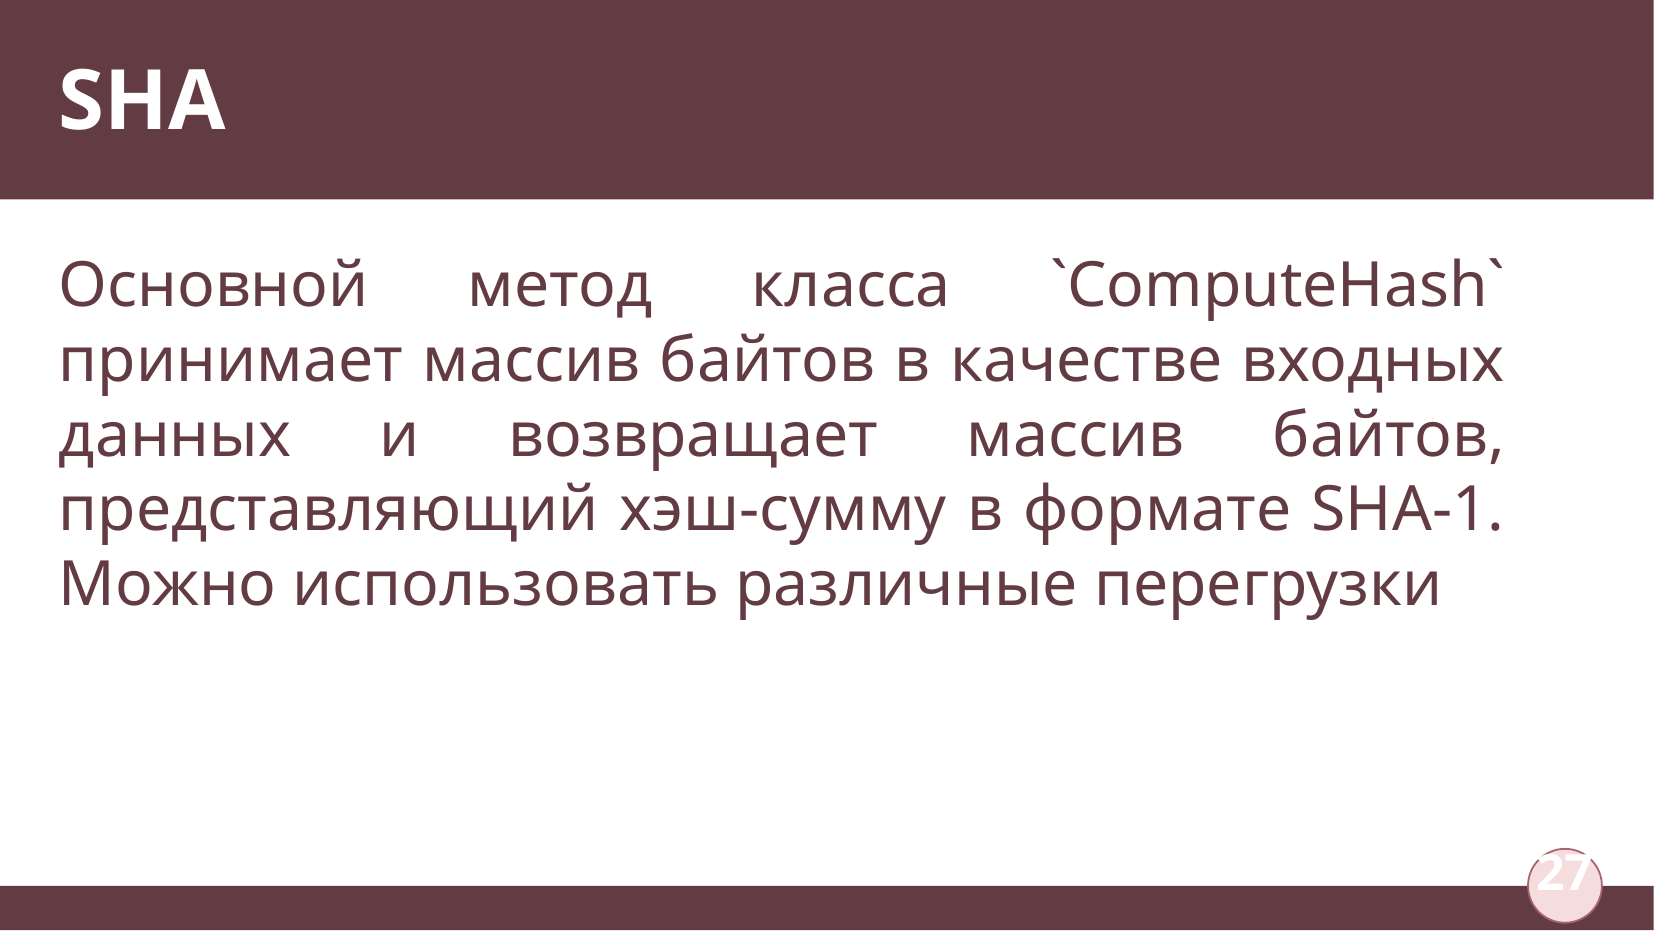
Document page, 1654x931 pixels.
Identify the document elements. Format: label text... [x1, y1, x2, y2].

title SHA [59, 37, 1595, 155]
list Основной метод класса `ComputeHash` принимает массив байтов в качестве входных данных и возвращает массив байтов, представляющий хэш-сумму в формате SHA-1. Можно использовать различные перегрузки [59, 243, 1595, 769]
